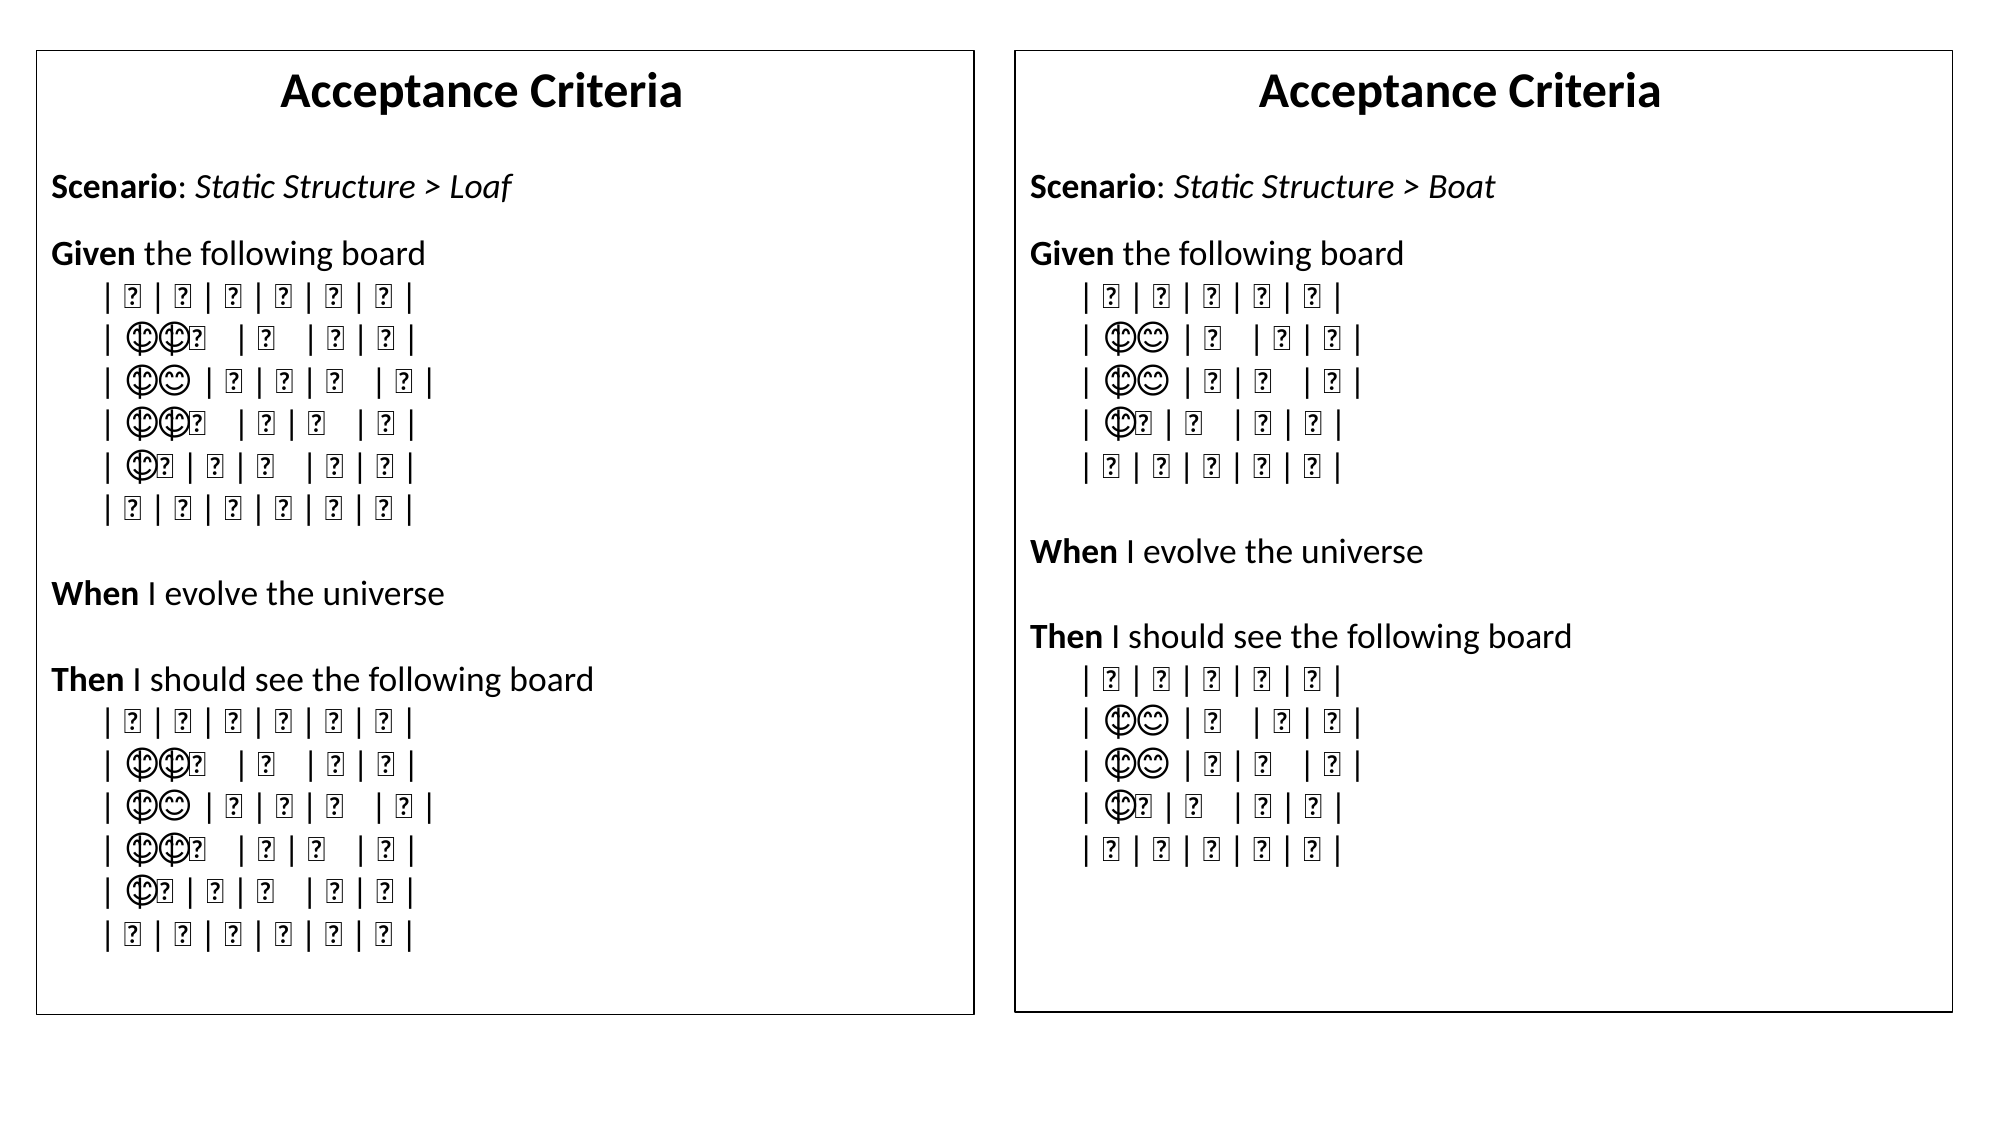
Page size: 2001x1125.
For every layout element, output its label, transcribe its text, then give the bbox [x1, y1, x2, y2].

text_box Acceptance Criteria Scenario: Static Structure > Boat Given the following board | 💀 | 💀 | 💀 | 💀 | 💀 | | 💀 | 😊 | 😊 | 💀 | 💀 | | 💀 | 😊 | 💀 | 😊 | 💀 | | 💀 | 💀 | 😊 | 💀 | 💀 | | 💀 | 💀 | 💀 | 💀 | 💀 | When I evolve the universe Then I should see the following board | 💀 | 💀 | 💀 | 💀 | 💀 | | 💀 | 😊 | 😊 | 💀 | 💀 | | 💀 | 😊 | 💀 | 😊 | 💀 | | 💀 | 💀 | 😊 | 💀 | 💀 | | 💀 | 💀 | 💀 | 💀 | 💀 | [1015, 50, 1953, 1013]
text_box Acceptance Criteria Scenario: Static Structure > Loaf Given the following board | 💀 | 💀 | 💀 | 💀 | 💀 | 💀 | | 💀 | 💀 | 😊 | 😊 | 💀 | 💀 | | 💀 | 😊 | 💀 | 💀 | 😊 | 💀 | | 💀 | 💀 | 😊 | 💀 | 😊 | 💀 | | 💀 | 💀 | 💀 | 😊 | 💀 | 💀 | | 💀 | 💀 | 💀 | 💀 | 💀 | 💀 | When I evolve the universe Then I should see the following board | 💀 | 💀 | 💀 | 💀 | 💀 | 💀 | | 💀 | 💀 | 😊 | 😊 | 💀 | 💀 | | 💀 | 😊 | 💀 | 💀 | 😊 | 💀 | | 💀 | 💀 | 😊 | 💀 | 😊 | 💀 | | 💀 | 💀 | 💀 | 😊 | 💀 | 💀 | | 💀 | 💀 | 💀 | 💀 | 💀 | 💀 | [36, 50, 975, 1015]
